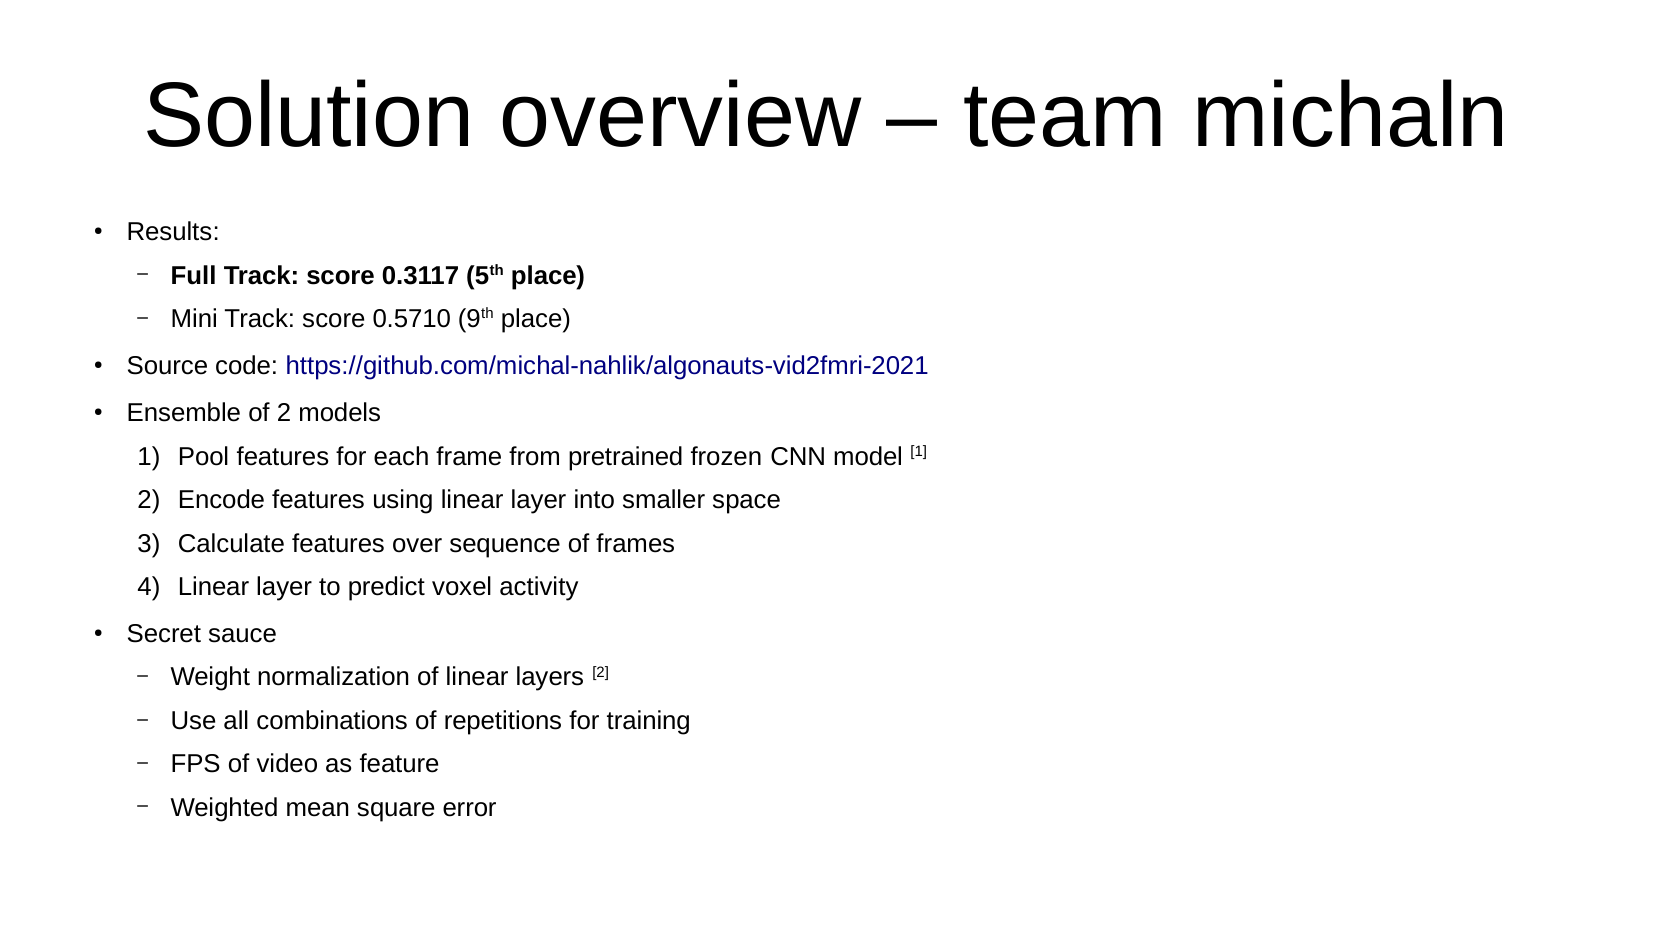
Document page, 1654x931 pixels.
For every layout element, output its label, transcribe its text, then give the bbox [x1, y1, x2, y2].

list Results: Full Track: score 0.3117 (5th place) Mini Track: score 0.5710 (9th place) Source code: https://github.com/michal-nahlik/algonauts-vid2fmri-2021 Ensemble of 2 models Pool features for each frame from pretrained frozen CNN model [1] Encode features using linear layer into smaller space Calculate features over sequence of frames Linear layer to predict voxel activity Secret sauce Weight normalization of linear layers [2] Use all combinations of repetitions for training FPS of video as feature Weighted mean square error [82, 217, 1571, 826]
title Solution overview – team michaln [82, 37, 1571, 193]
